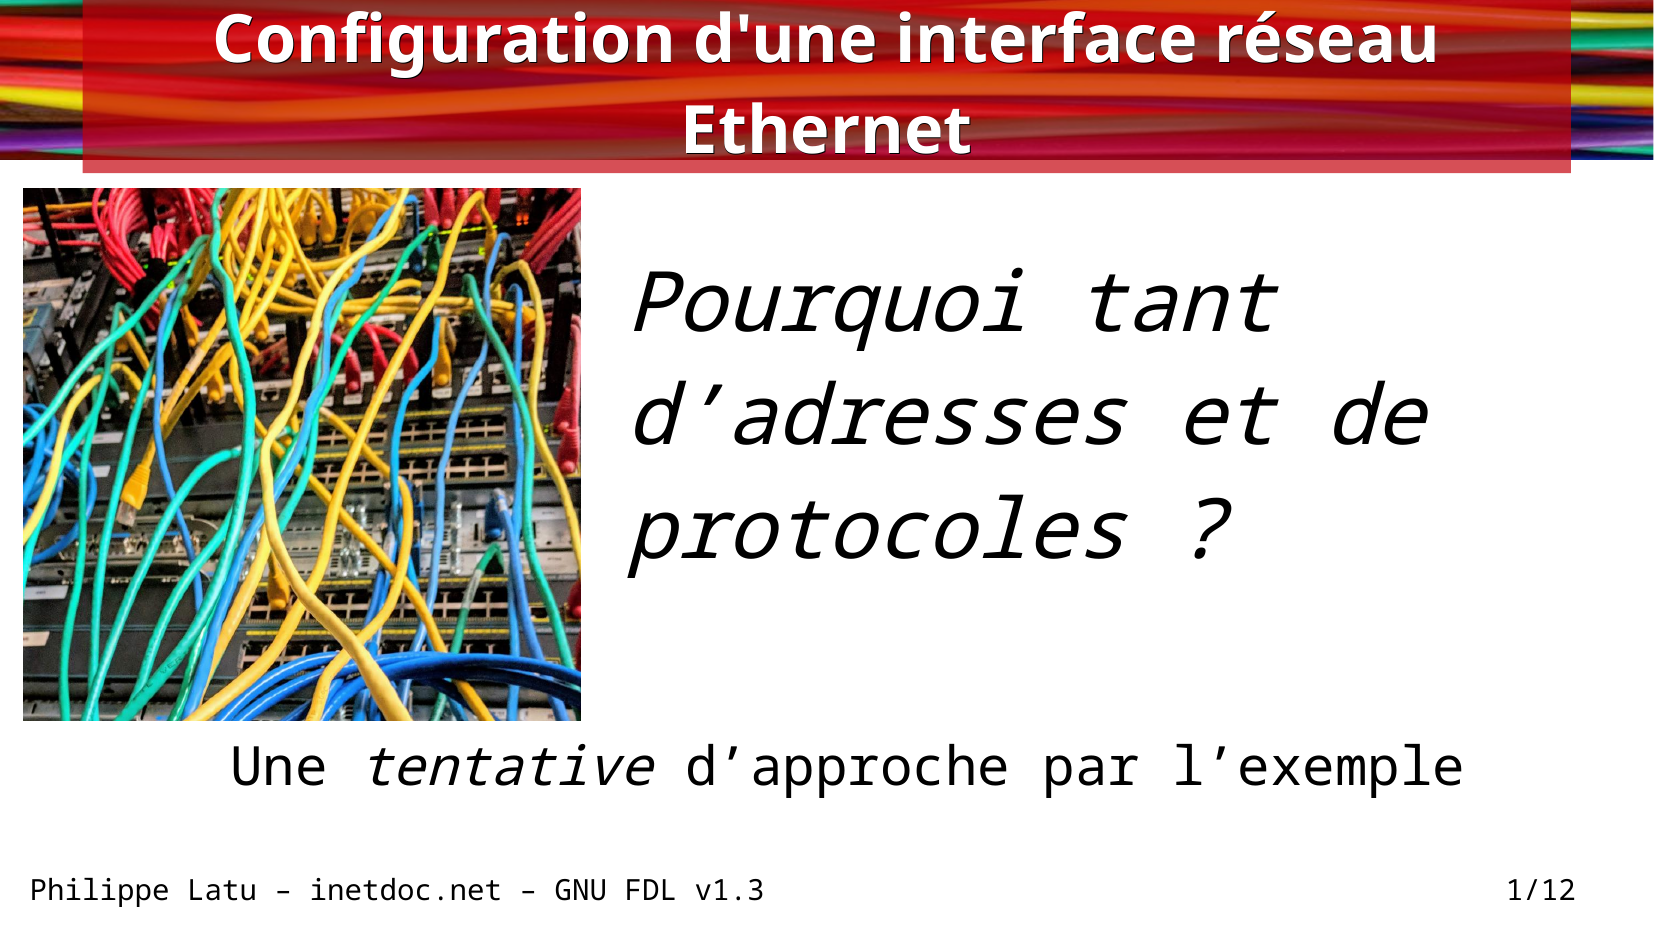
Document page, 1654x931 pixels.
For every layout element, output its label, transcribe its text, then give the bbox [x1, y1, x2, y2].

picture [0, 0, 82, 160]
text_box Pourquoi tant d’adresses et de protocoles ? [620, 236, 1577, 603]
picture [1571, 0, 1654, 160]
picture [23, 188, 581, 721]
title Configuration d'une interface réseau Ethernet [82, 10, 1571, 155]
text_box Philippe Latu – inetdoc.net – GNU FDL v1.3 <numéro>/12 [23, 862, 1619, 911]
text_box Une tentative d’approche par l’exemple [224, 720, 1524, 810]
